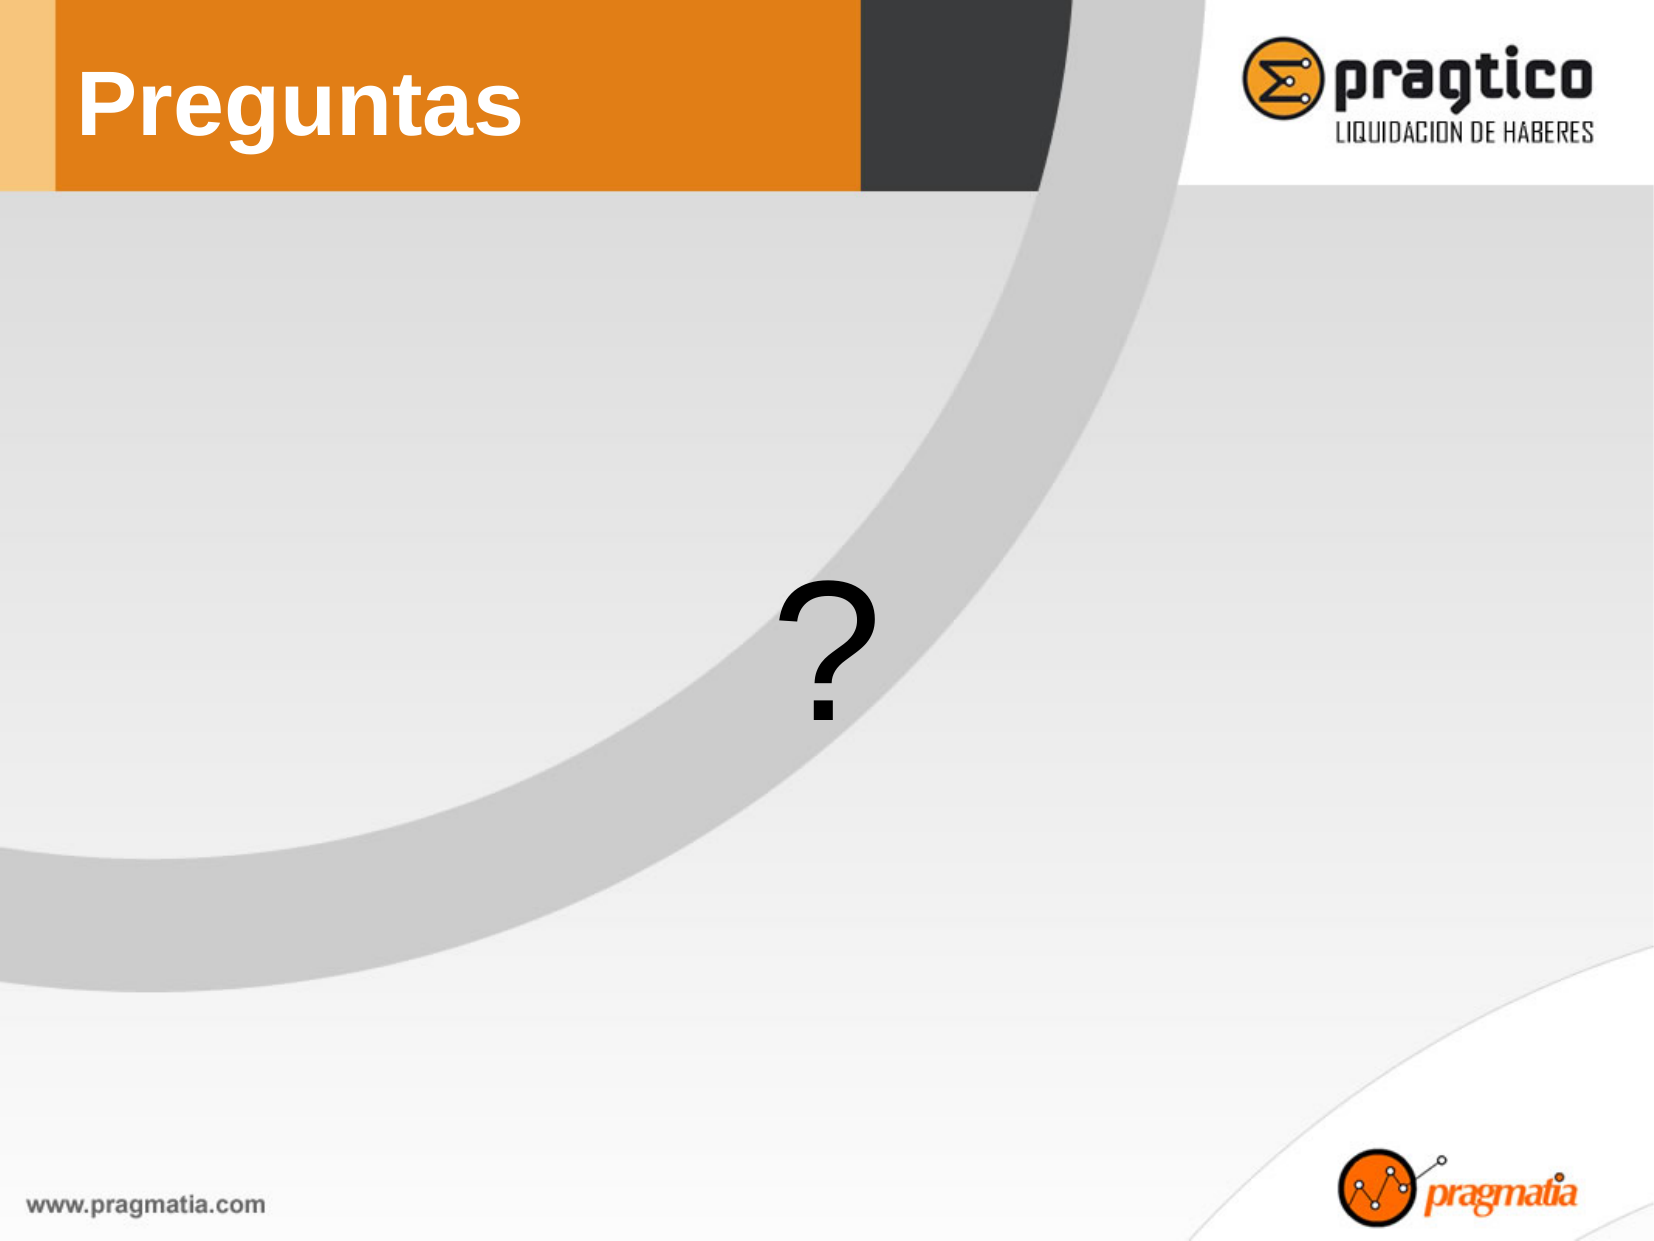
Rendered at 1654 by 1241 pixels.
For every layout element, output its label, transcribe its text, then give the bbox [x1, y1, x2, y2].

text_box ? [757, 531, 898, 770]
picture [0, 0, 1654, 1241]
title Preguntas [76, 7, 1565, 200]
